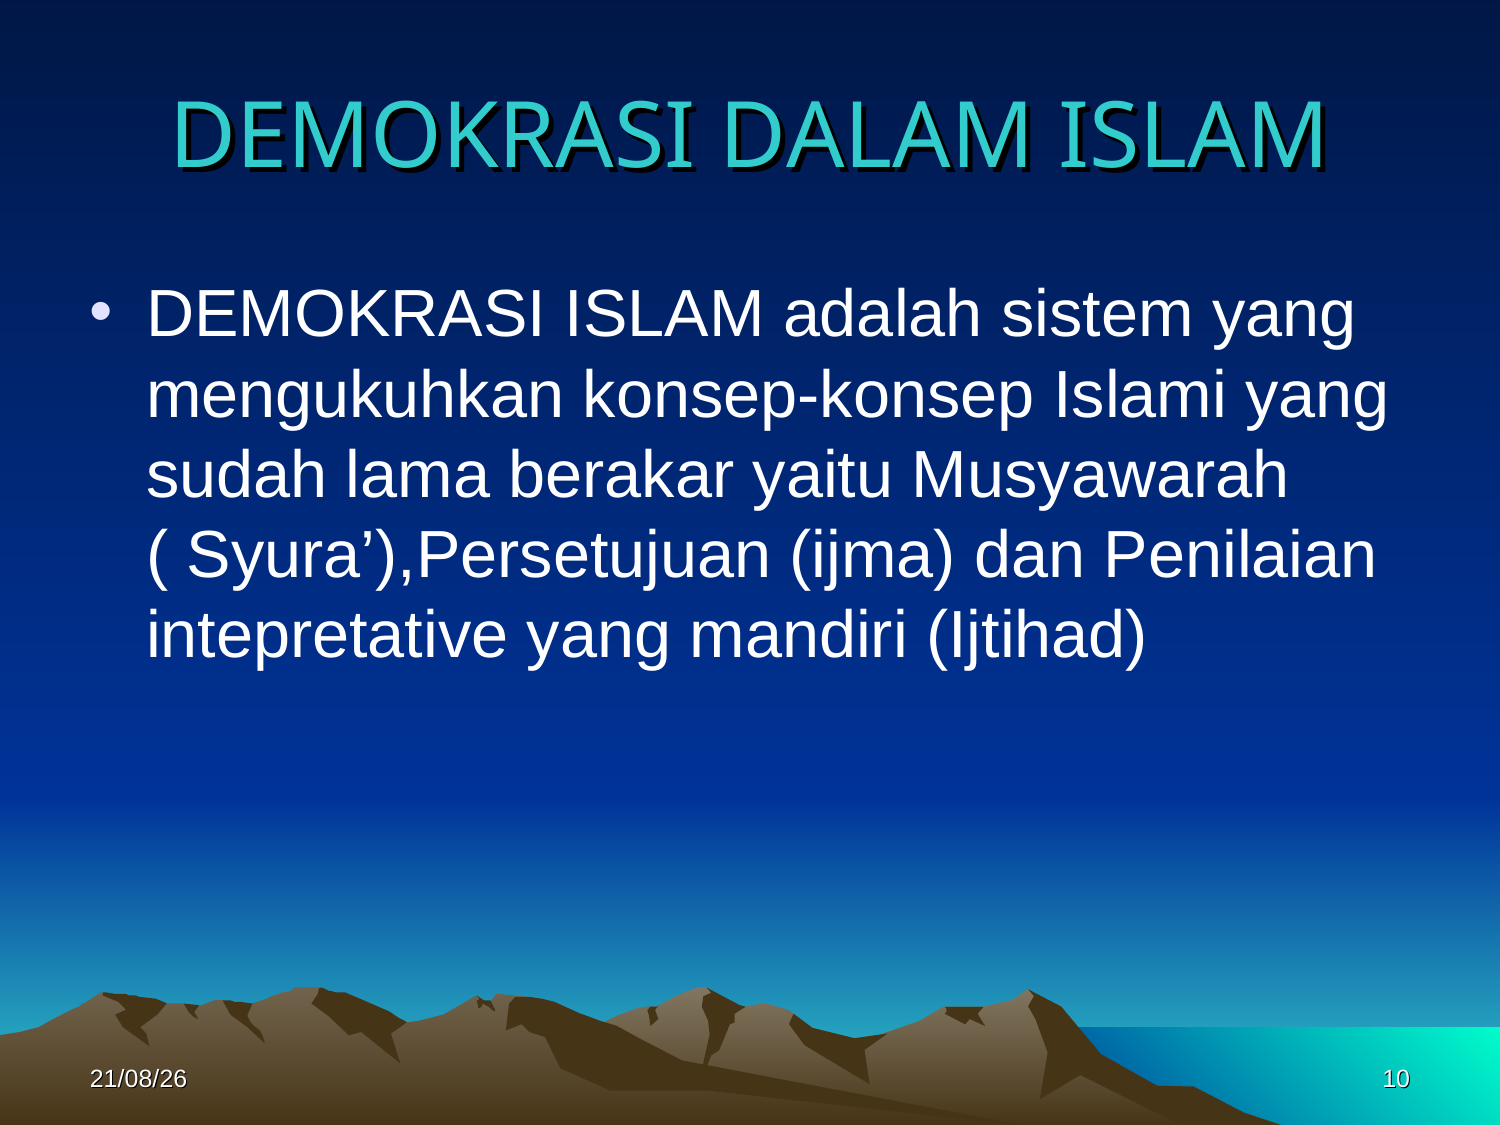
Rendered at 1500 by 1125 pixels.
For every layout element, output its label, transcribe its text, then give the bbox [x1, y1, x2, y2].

title DEMOKRASI DALAM ISLAM [75, 37, 1426, 225]
list DEMOKRASI ISLAM adalah sistem yang mengukuhkan konsep-konsep Islami yang sudah lama berakar yaitu Musyawarah ( Syura’),Persetujuan (ijma) dan Penilaian intepretative yang mandiri (Ijtihad) [75, 262, 1426, 1000]
